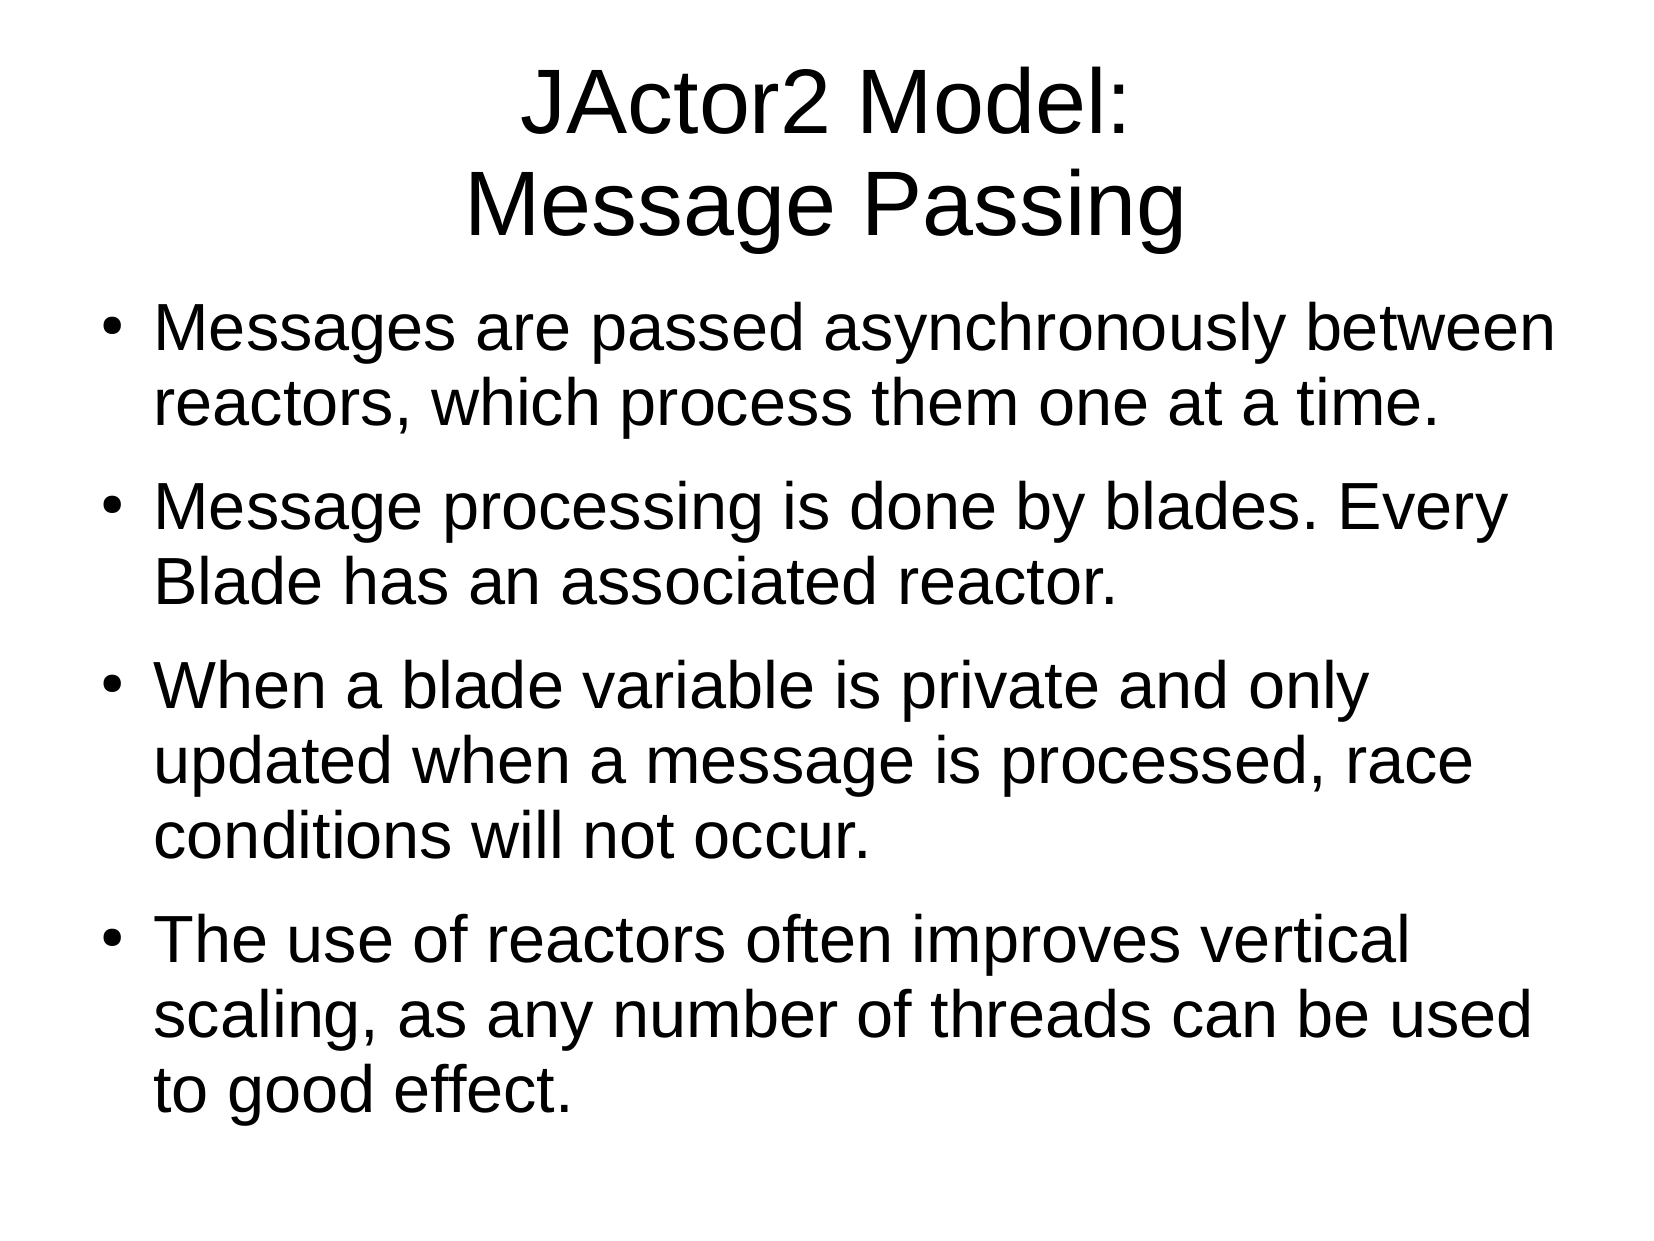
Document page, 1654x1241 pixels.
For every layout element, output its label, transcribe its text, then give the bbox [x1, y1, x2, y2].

list Messages are passed asynchronously between reactors, which process them one at a time. Message processing is done by blades. Every Blade has an associated reactor. When a blade variable is private and only updated when a message is processed, race conditions will not occur. The use of reactors often improves vertical scaling, as any number of threads can be used to good effect. [82, 290, 1571, 1127]
title JActor2 Model: Message Passing [82, 49, 1571, 257]
